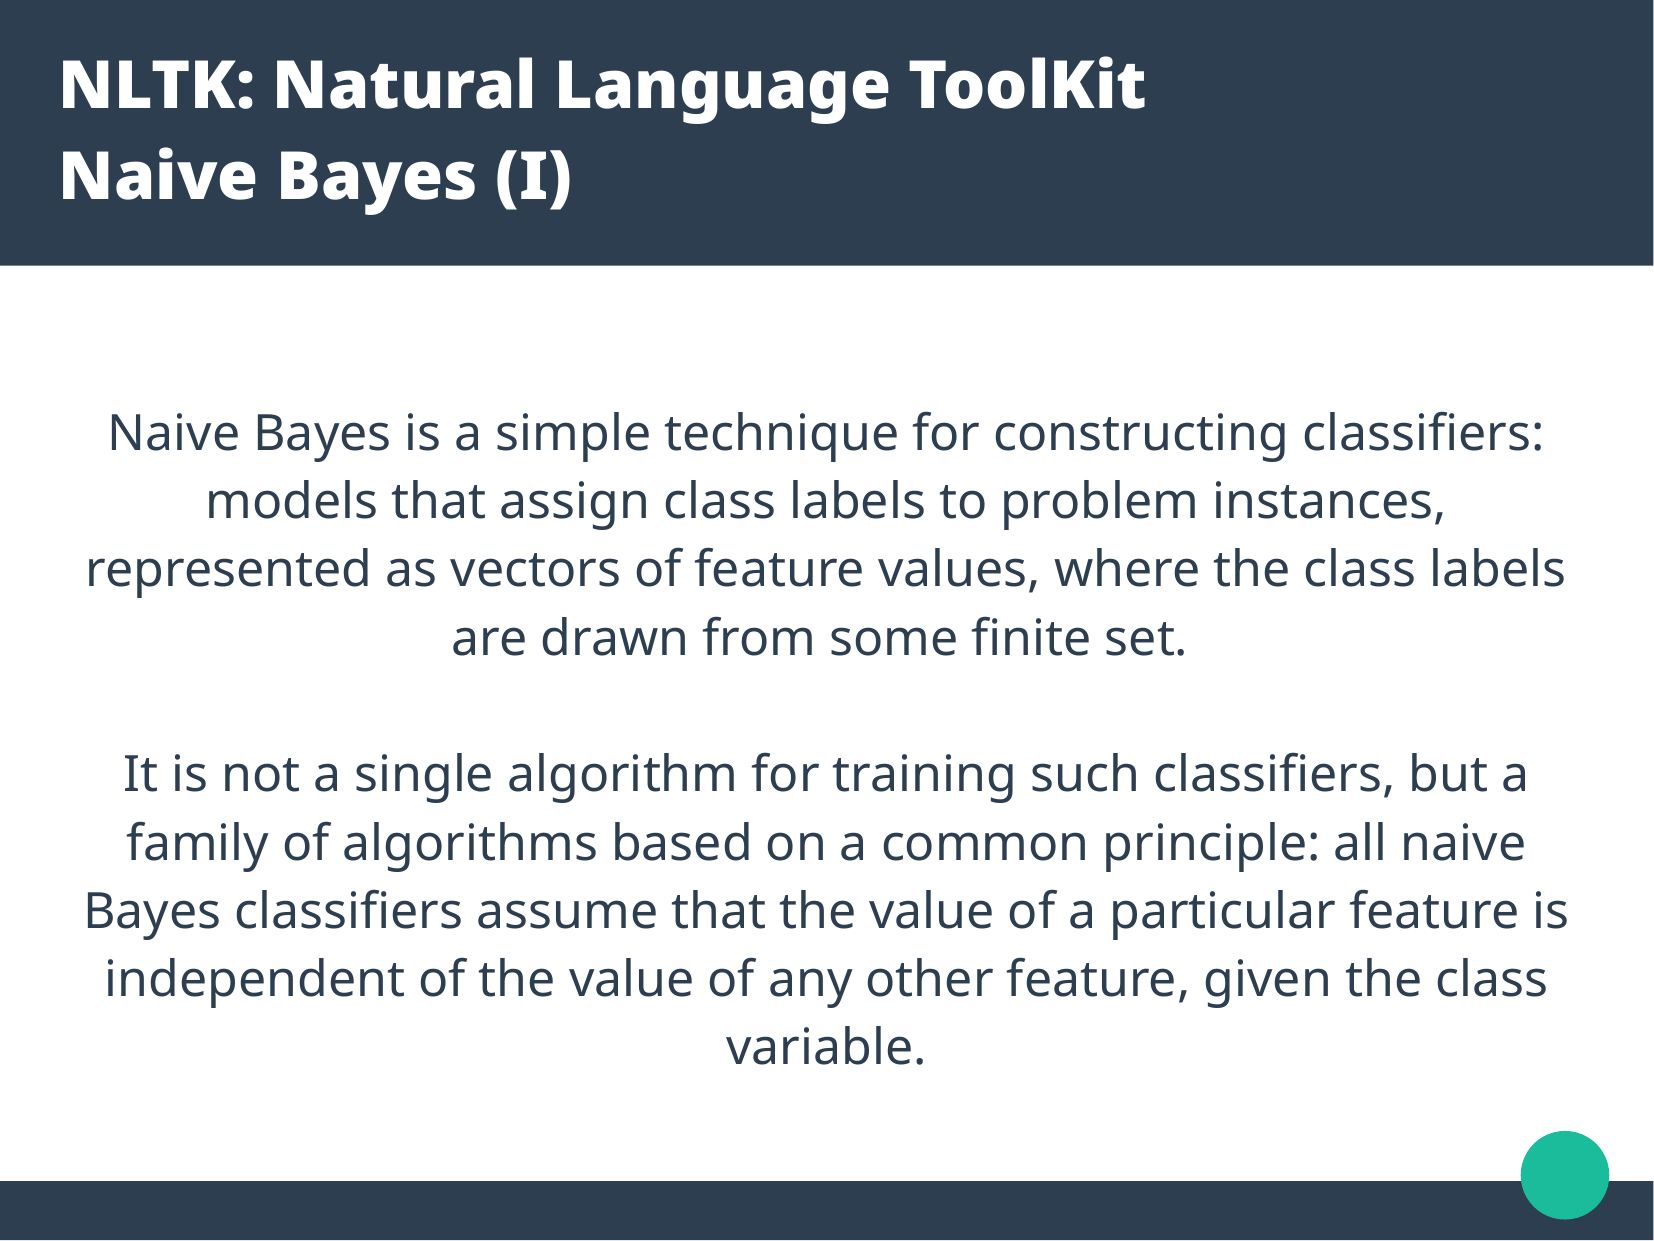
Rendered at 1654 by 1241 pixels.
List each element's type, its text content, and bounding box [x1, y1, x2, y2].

title NLTK: Natural Language ToolKit Naive Bayes (I) [59, 49, 1595, 207]
subtitle Naive Bayes is a simple technique for constructing classifiers: models that assign class labels to problem instances, represented as vectors of feature values, where the class labels are drawn from some finite set. It is not a single algorithm for training such classifiers, but a family of algorithms based on a common principle: all naive Bayes classifiers assume that the value of a particular feature is independent of the value of any other feature, given the class variable. [59, 324, 1595, 1152]
